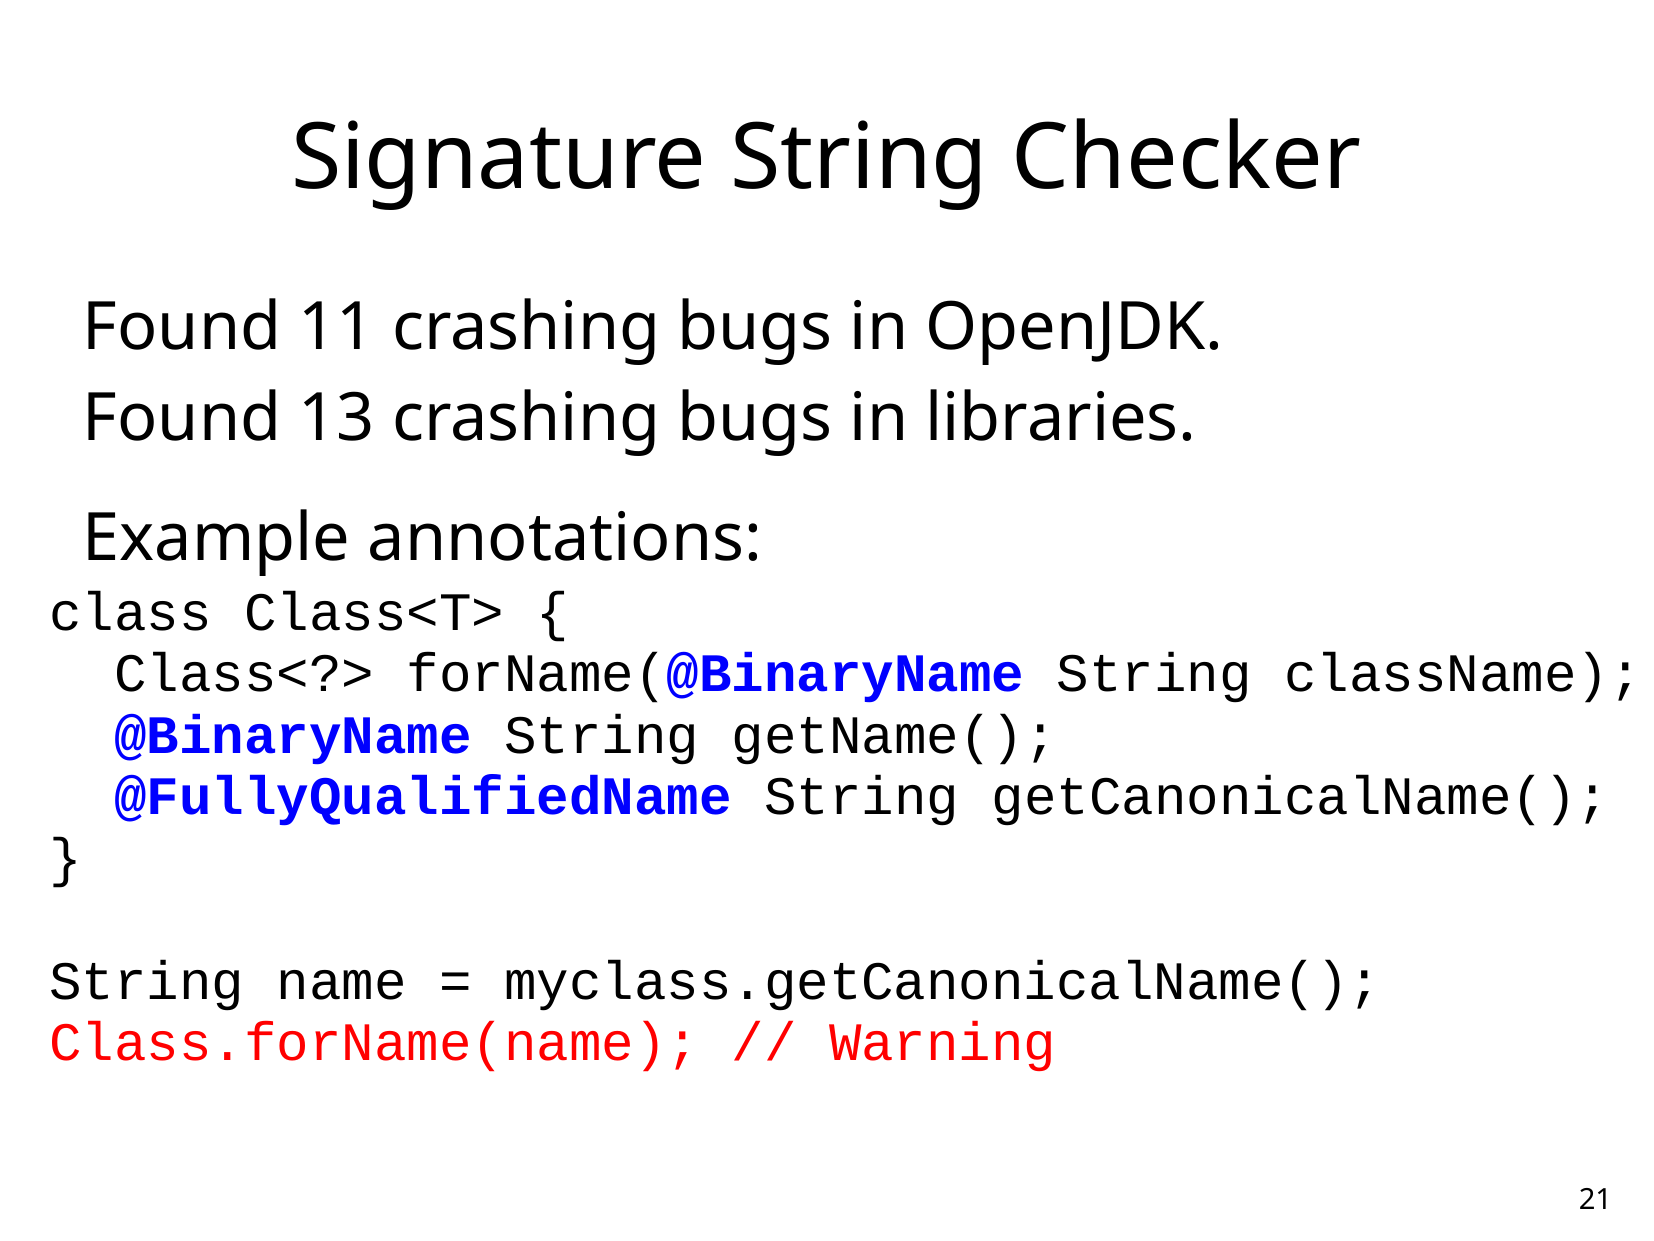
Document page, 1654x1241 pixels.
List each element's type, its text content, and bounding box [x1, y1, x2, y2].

text_box class Class<T> { Class<?> forName(@BinaryName String className); @BinaryName String getName(); @FullyQualifiedName String getCanonicalName(); } String name = myclass.getCanonicalName(); Class.forName(name); // Warning [34, 577, 1654, 1085]
list Found 11 crashing bugs in OpenJDK. Found 13 crashing bugs in libraries. Example annotations: [82, 278, 1571, 577]
title Signature String Checker [82, 56, 1571, 250]
